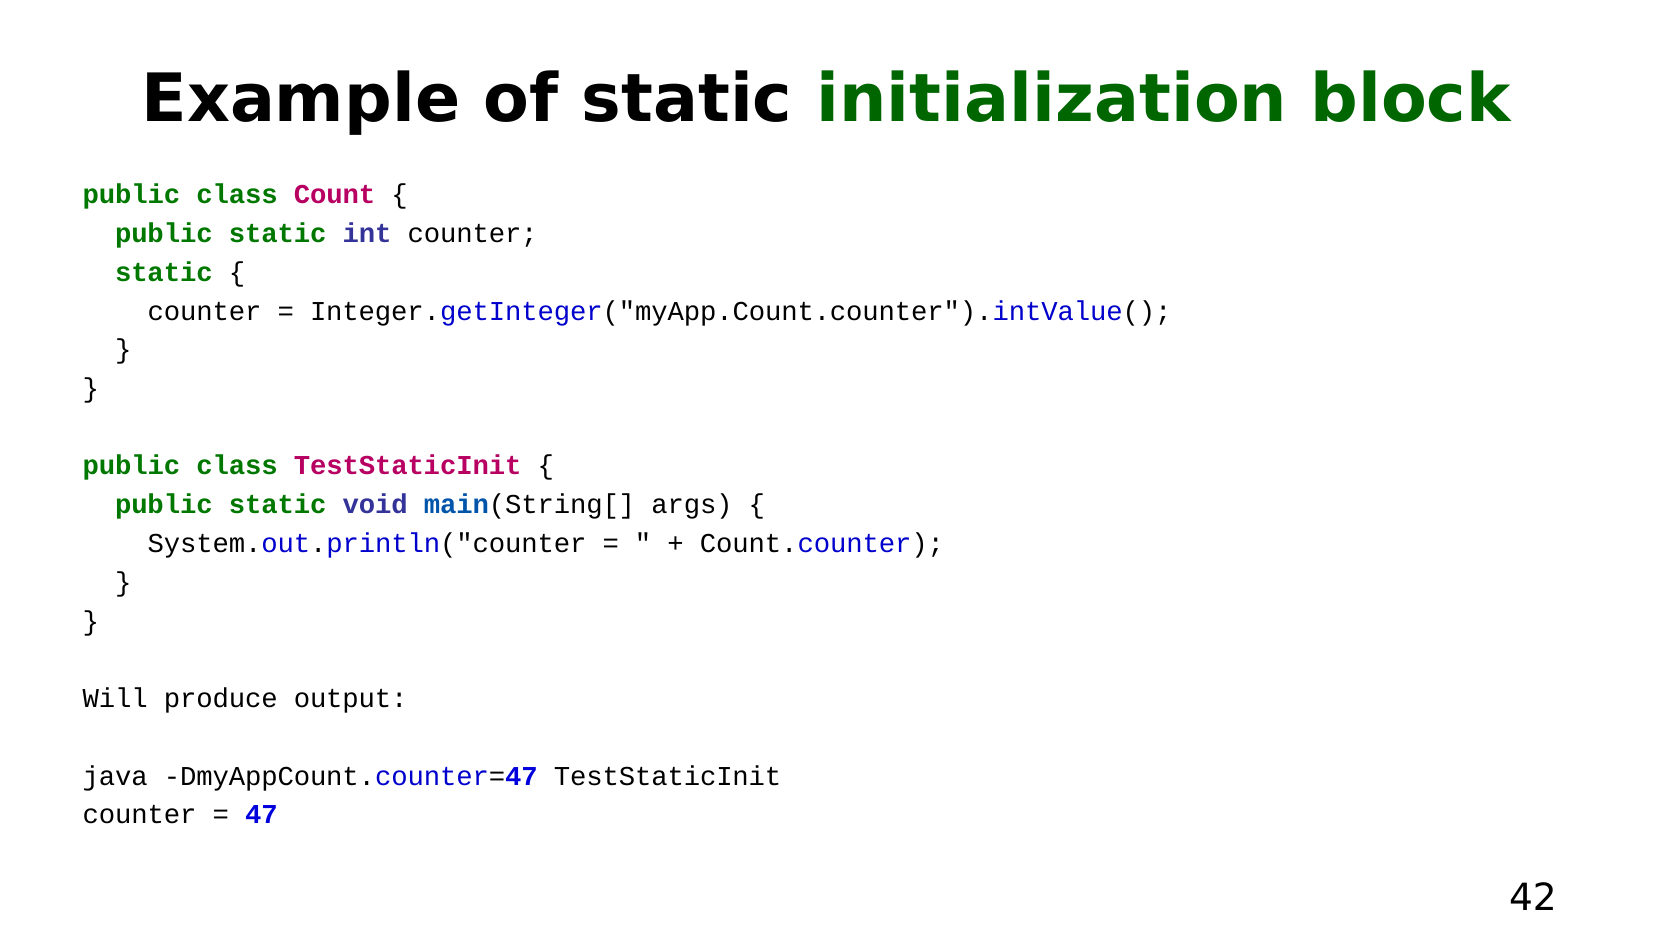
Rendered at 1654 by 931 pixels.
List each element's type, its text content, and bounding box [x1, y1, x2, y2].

list public class Count { public static int counter; static { counter = Integer.getInteger("myApp.Count.counter").intValue(); } } public class TestStaticInit { public static void main(String[] args) { System.out.println("counter = " + Count.counter); } } Will produce output: java -DmyAppCount.counter=47 TestStaticInit counter = 47 [82, 173, 1538, 860]
title Example of static initialization block [82, 37, 1571, 160]
